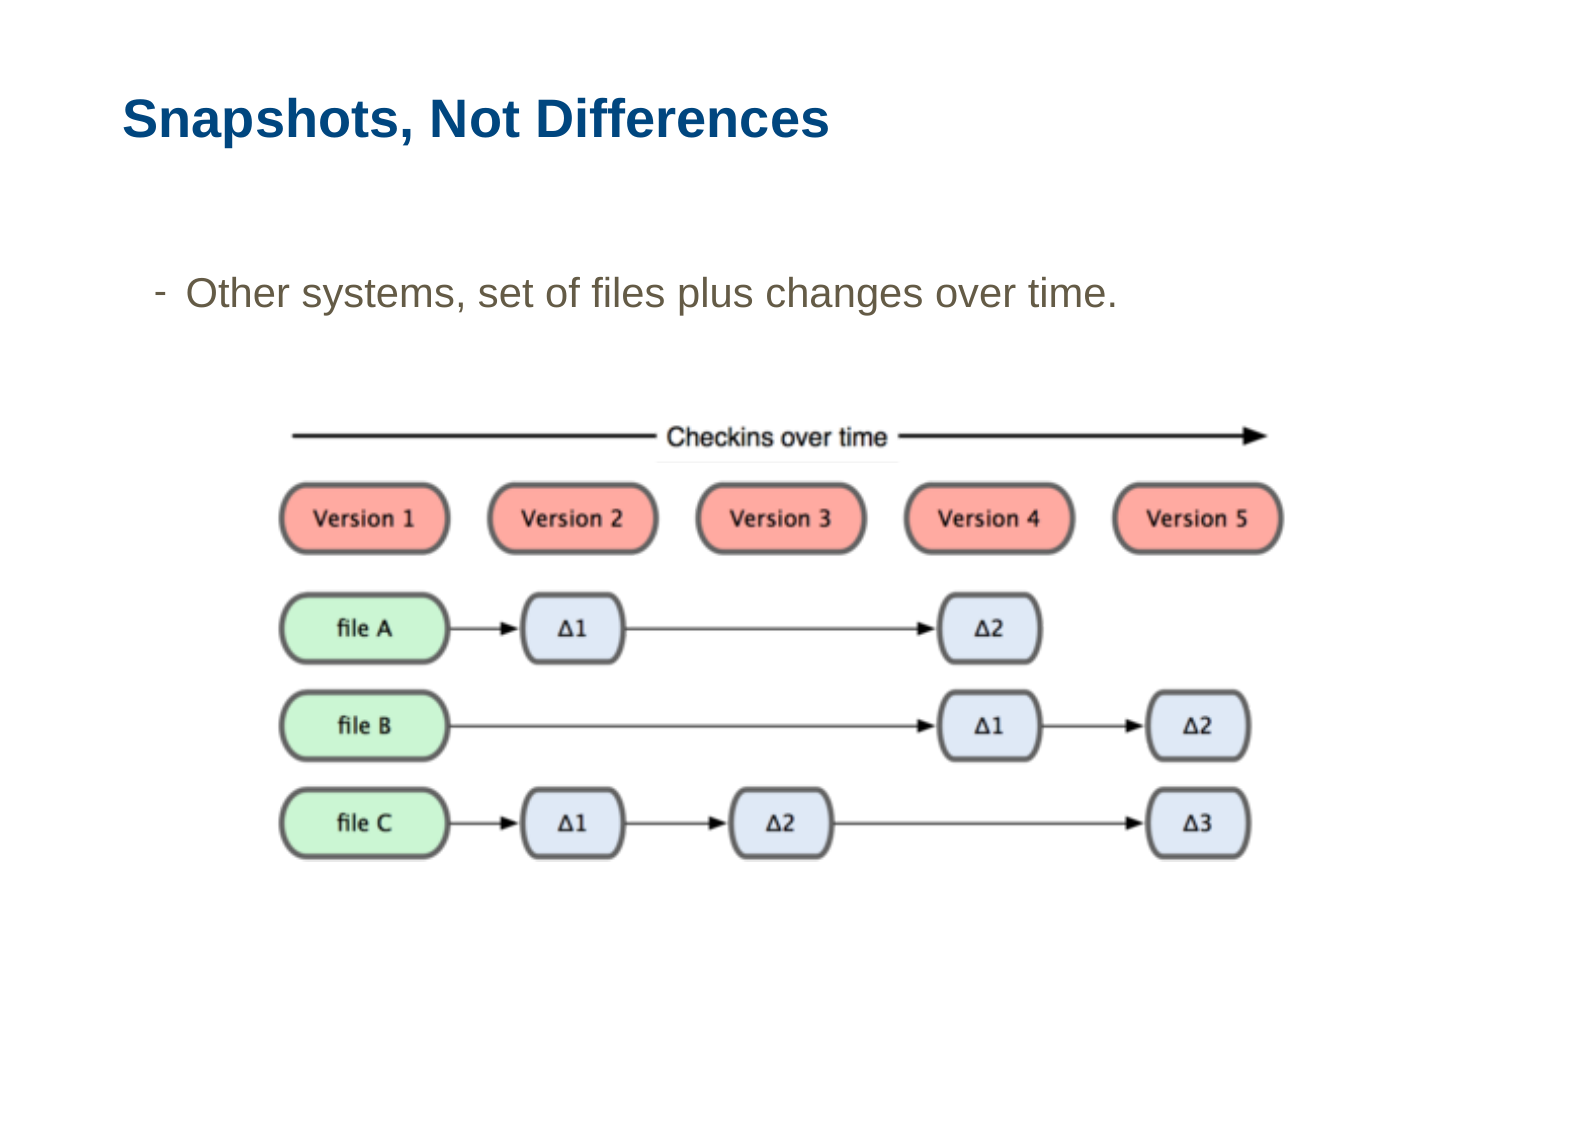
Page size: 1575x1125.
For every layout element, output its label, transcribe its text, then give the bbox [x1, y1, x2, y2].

picture [275, 410, 1287, 862]
list Other systems, set of files plus changes over time. [122, 265, 1398, 591]
title Snapshots, Not Differences [122, 76, 1541, 157]
